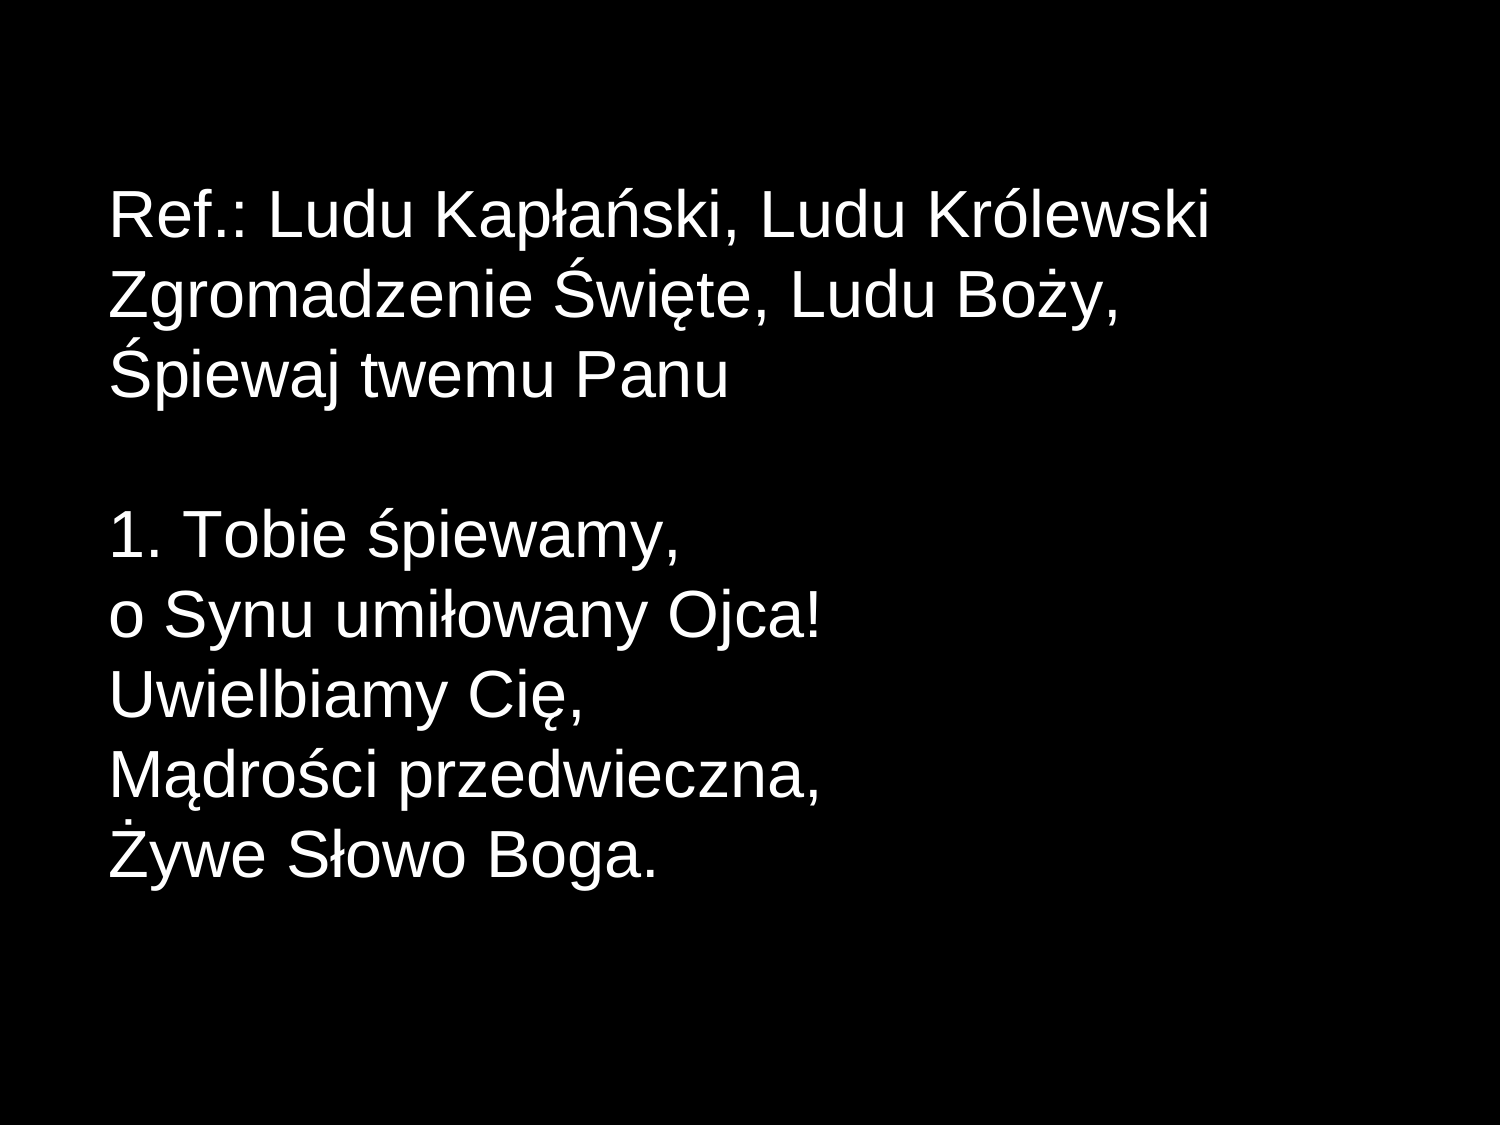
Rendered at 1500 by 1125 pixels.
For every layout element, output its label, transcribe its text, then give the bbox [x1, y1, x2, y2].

text_box Ref.: Ludu Kapłański, Ludu Królewski Zgromadzenie Święte, Ludu Boży, Śpiewaj twemu Panu 1. Tobie śpiewamy, o Synu umiłowany Ojca! Uwielbiamy Cię, Mądrości przedwieczna, Żywe Słowo Boga. [93, 163, 1465, 899]
